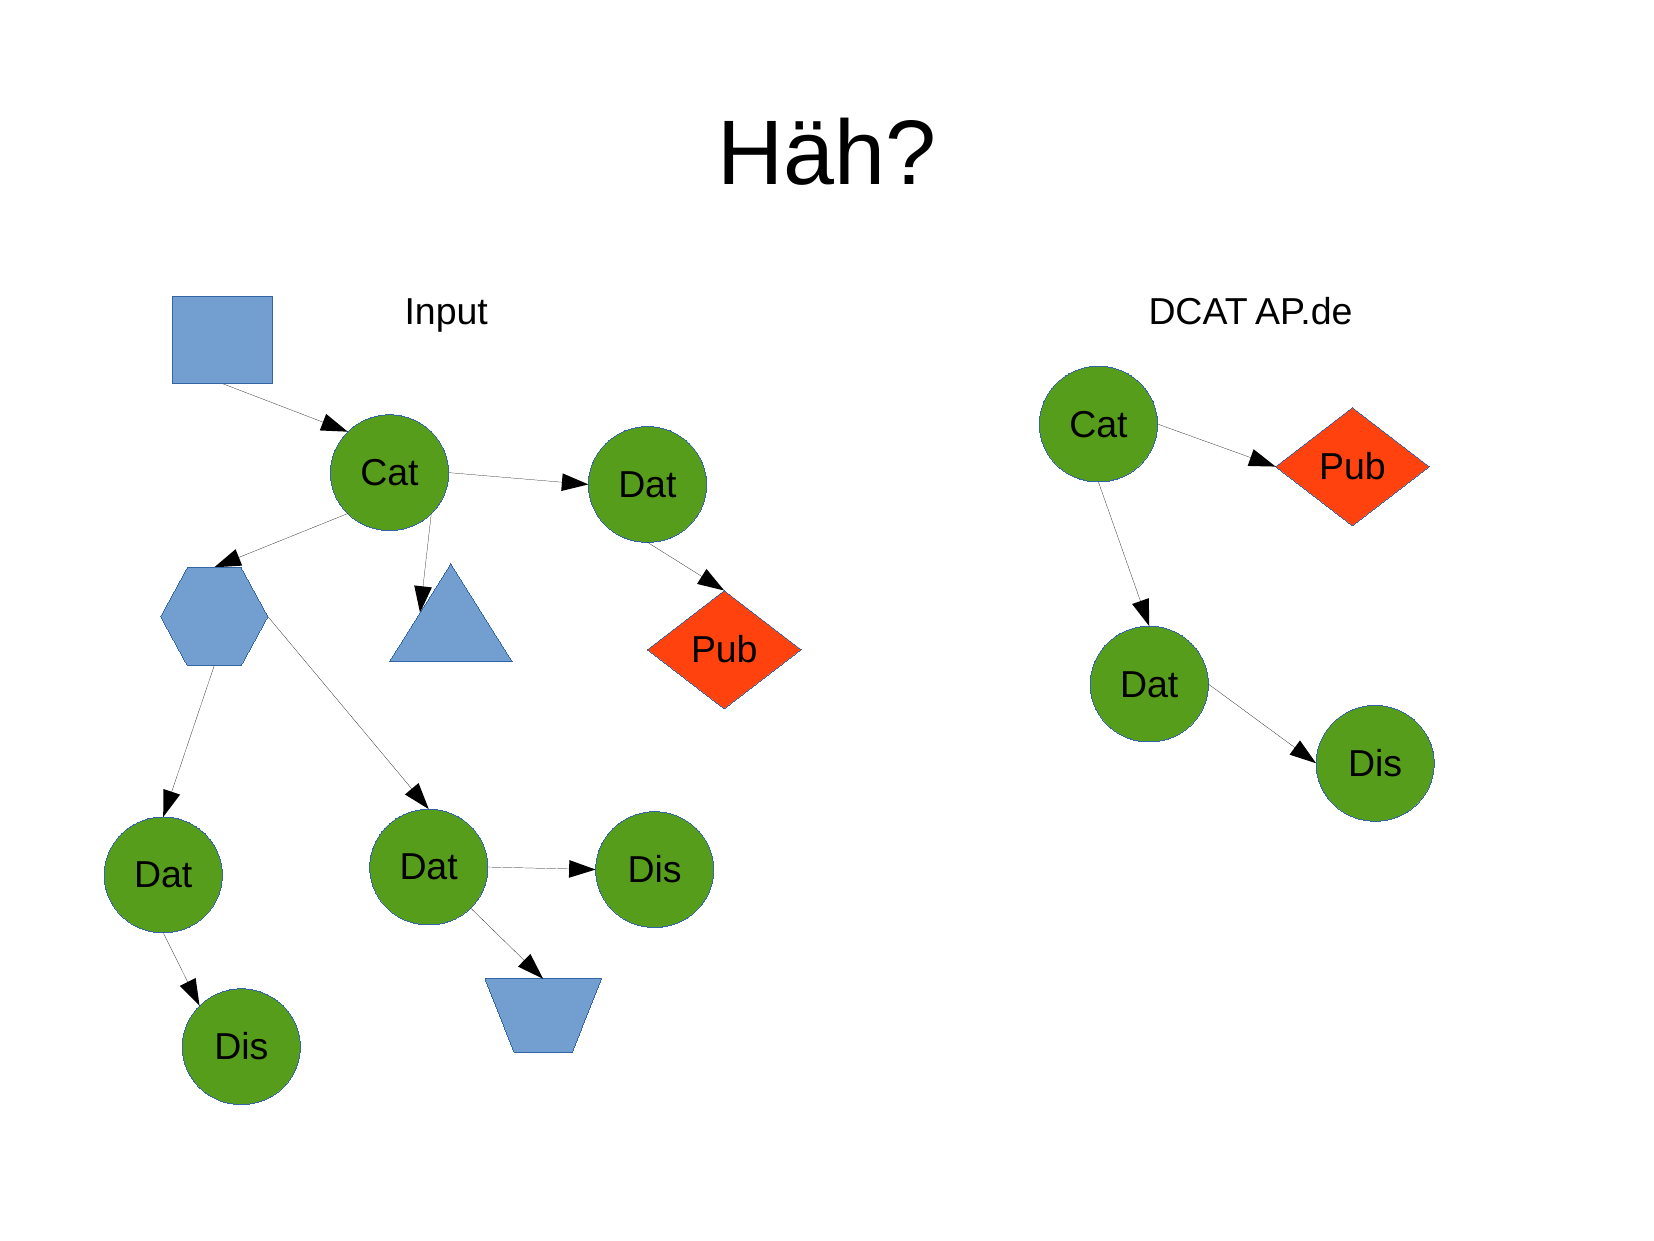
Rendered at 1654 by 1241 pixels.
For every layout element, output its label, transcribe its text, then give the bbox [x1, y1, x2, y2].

title Häh? [82, 49, 1571, 257]
text_box Input [389, 283, 503, 341]
text_box [172, 296, 273, 384]
text_box Pub [1276, 407, 1430, 526]
text_box Dat [369, 809, 488, 925]
text_box Pub [647, 591, 802, 709]
text_box Dis [1316, 705, 1435, 822]
text_box Dat [1090, 626, 1209, 742]
text_box DCAT AP.de [1133, 283, 1368, 341]
text_box Dis [182, 988, 301, 1105]
text_box Cat [1039, 366, 1158, 482]
text_box [160, 567, 268, 666]
text_box [485, 978, 602, 1053]
text_box Dat [104, 816, 223, 933]
text_box Cat [330, 414, 449, 531]
text_box Dat [588, 426, 707, 543]
text_box Dis [595, 811, 714, 928]
text_box [389, 563, 513, 662]
